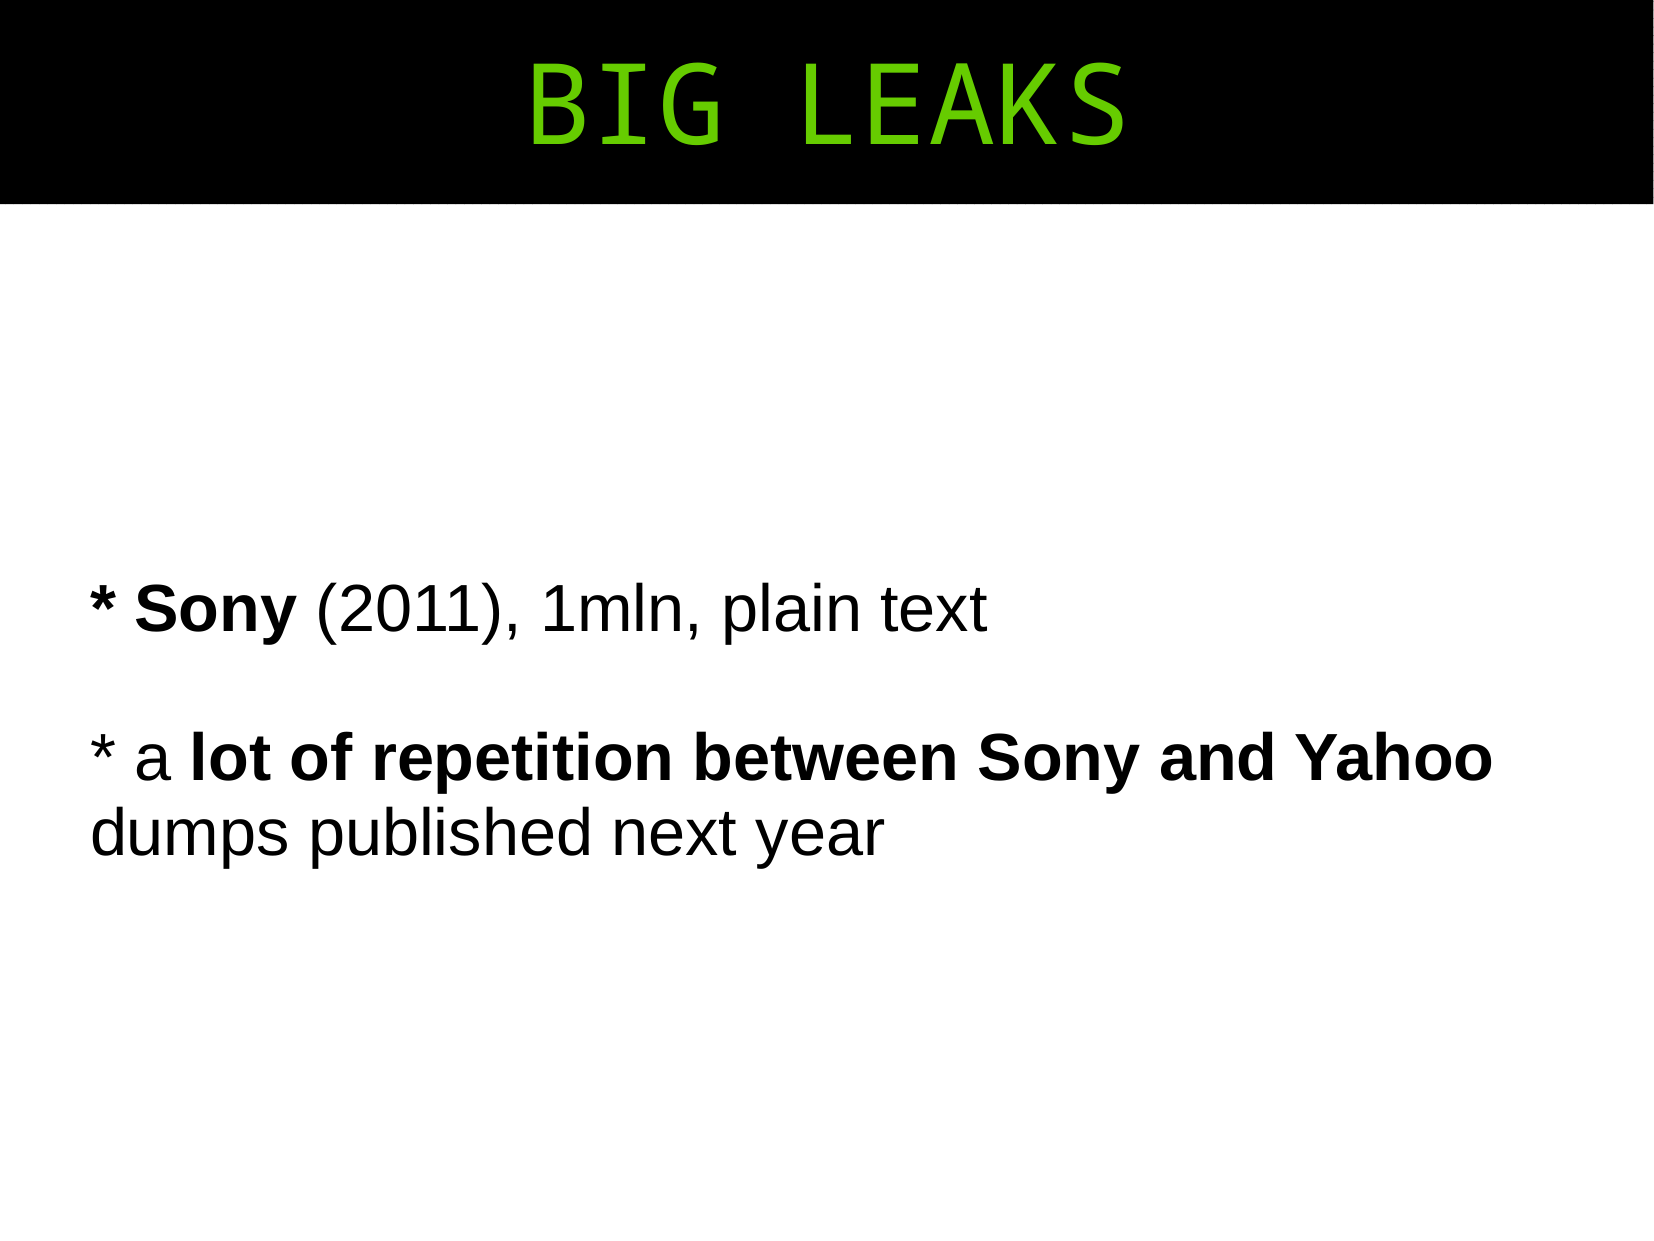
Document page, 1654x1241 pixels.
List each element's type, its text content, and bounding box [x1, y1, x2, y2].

title BIG LEAKS [0, 0, 1654, 205]
subtitle * Sony (2011), 1mln, plain text * a lot of repetition between Sony and Yahoo dumps published next year [90, 300, 1561, 1141]
